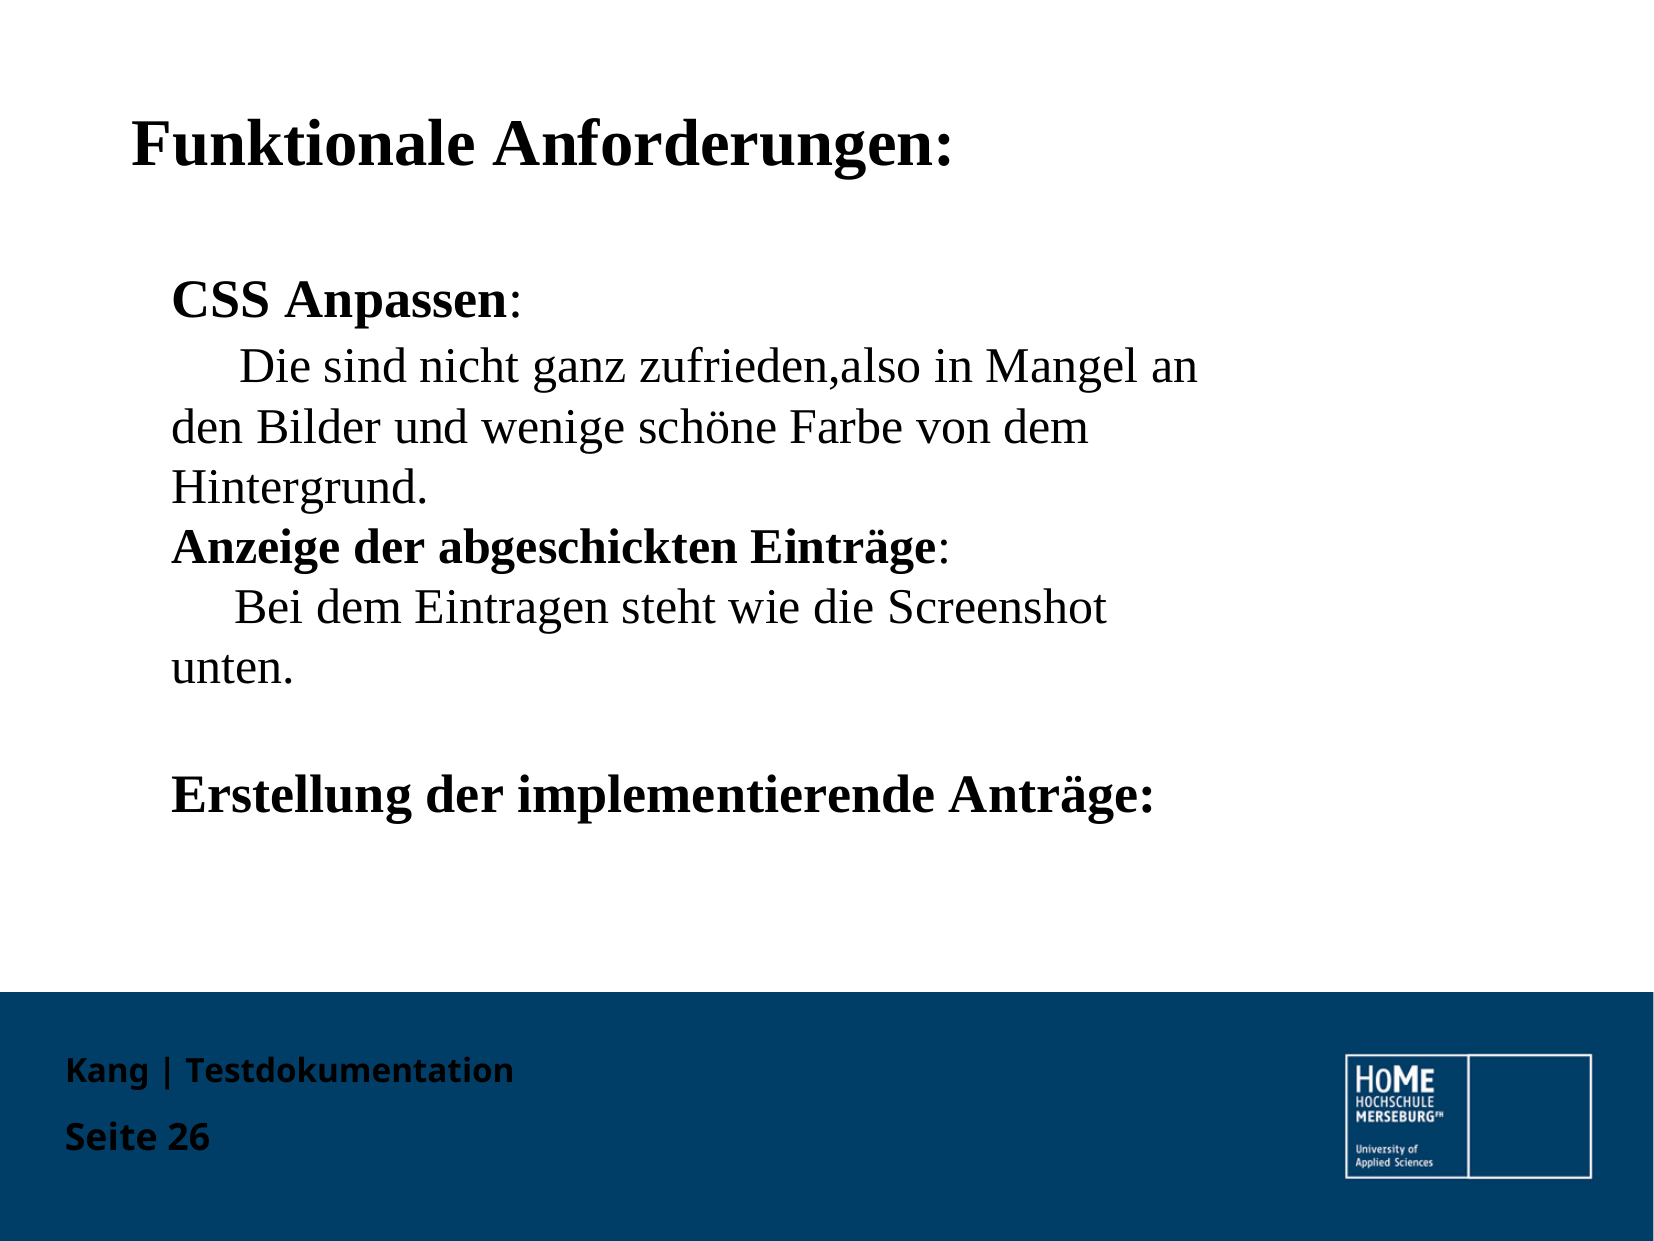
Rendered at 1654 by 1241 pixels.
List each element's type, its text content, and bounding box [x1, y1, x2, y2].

picture [0, 992, 1654, 1241]
text_box CSS Anpassen: Die sind nicht ganz zufrieden,also in Mangel an den Bilder und wenige schöne Farbe von dem Hintergrund. Anzeige der abgeschickten Einträge: Bei dem Eintragen steht wie die Screenshot unten. Erstellung der implementierende Anträge: [156, 256, 1342, 891]
text_box Funktionale Anforderungen: [117, 90, 1130, 186]
